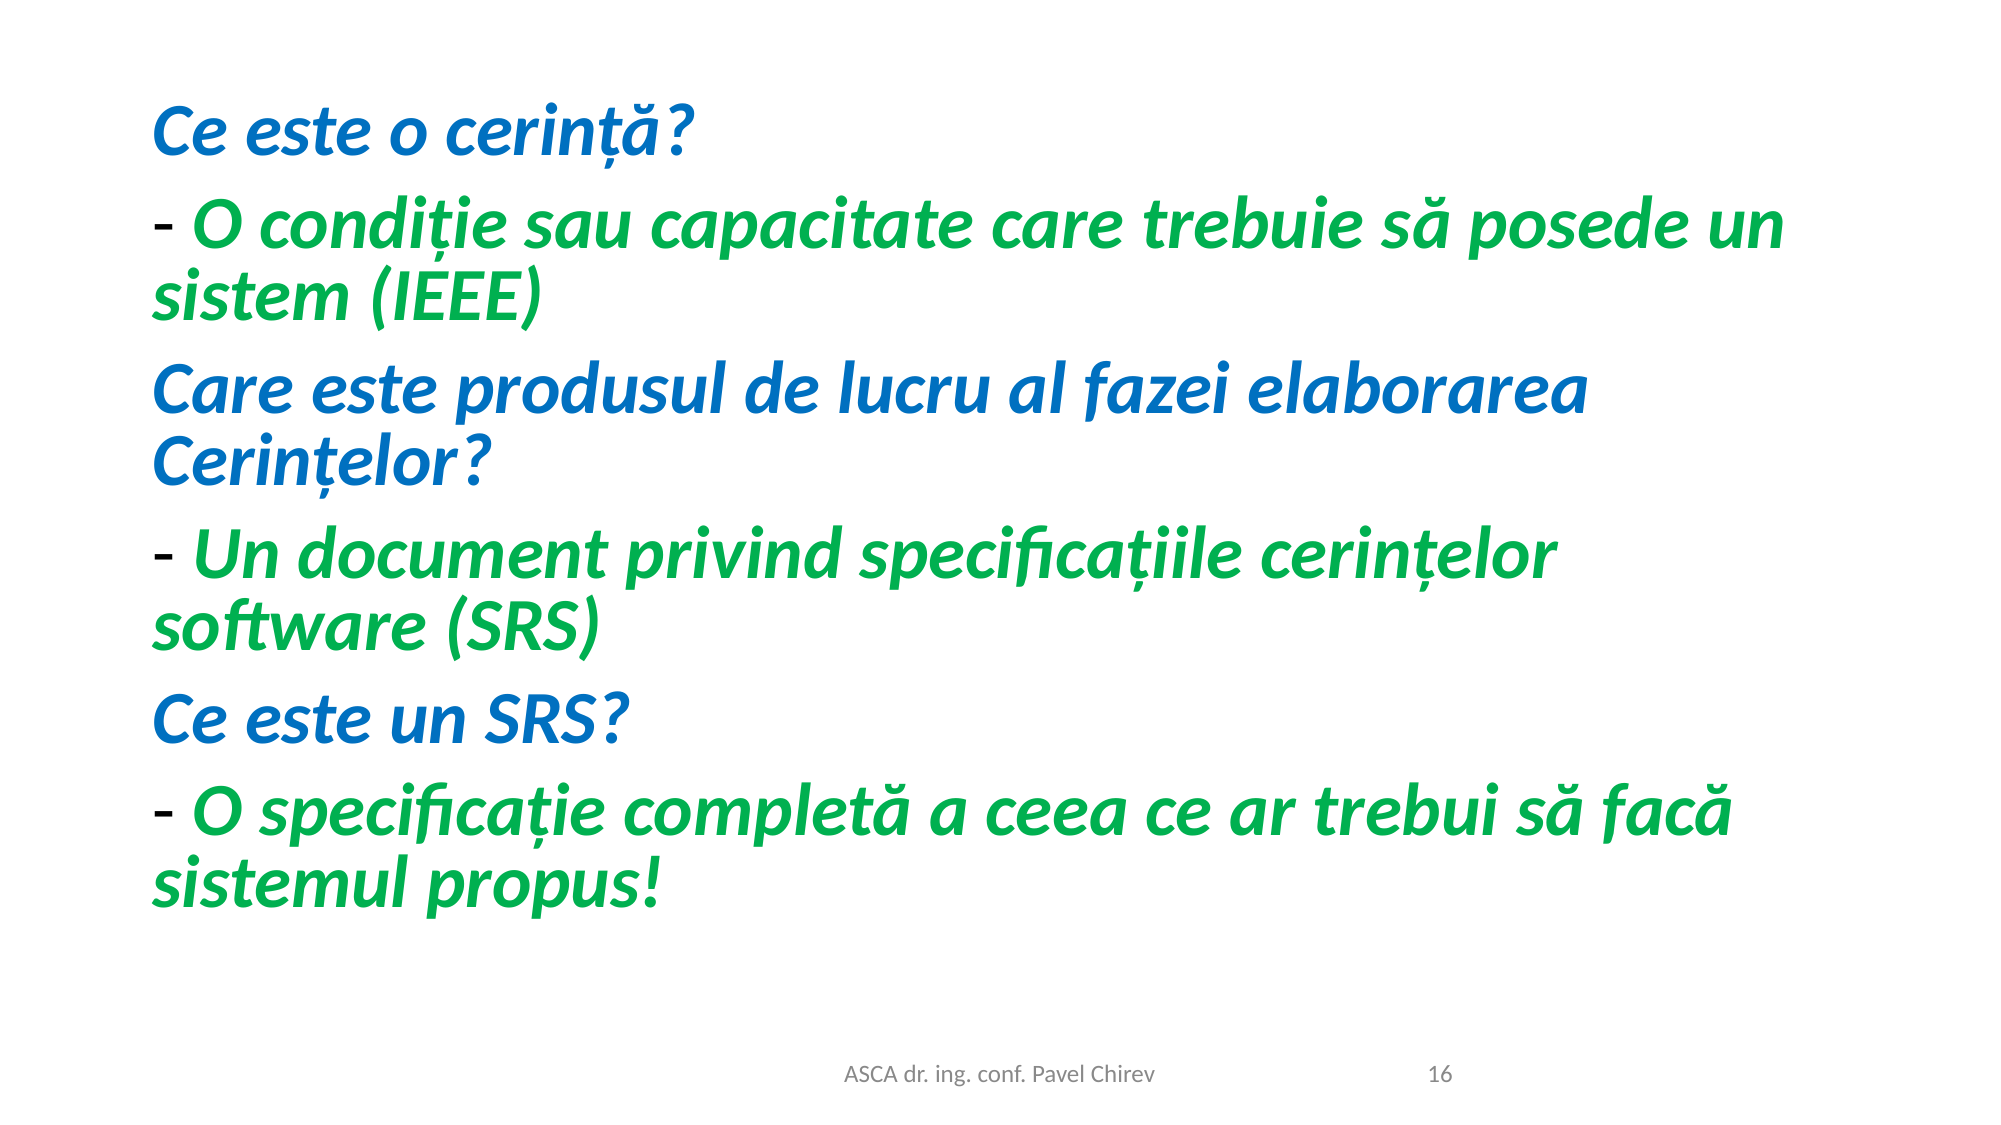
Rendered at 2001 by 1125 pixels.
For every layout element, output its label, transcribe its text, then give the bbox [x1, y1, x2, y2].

text_box ASCA dr. ing. conf. Pavel Chirev [662, 1042, 1338, 1103]
list Ce este o cerință? - O condiție sau capacitate care trebuie să posede un sistem (IEEE) Care este produsul de lucru al fazei elaborarea Cerințelor? - Un document privind specificațiile cerințelor software (SRS) Ce este un SRS? - O specificație completă a ceea ce ar trebui să facă sistemul propus! [137, 90, 1863, 1014]
text_box [1412, 1042, 1863, 1103]
